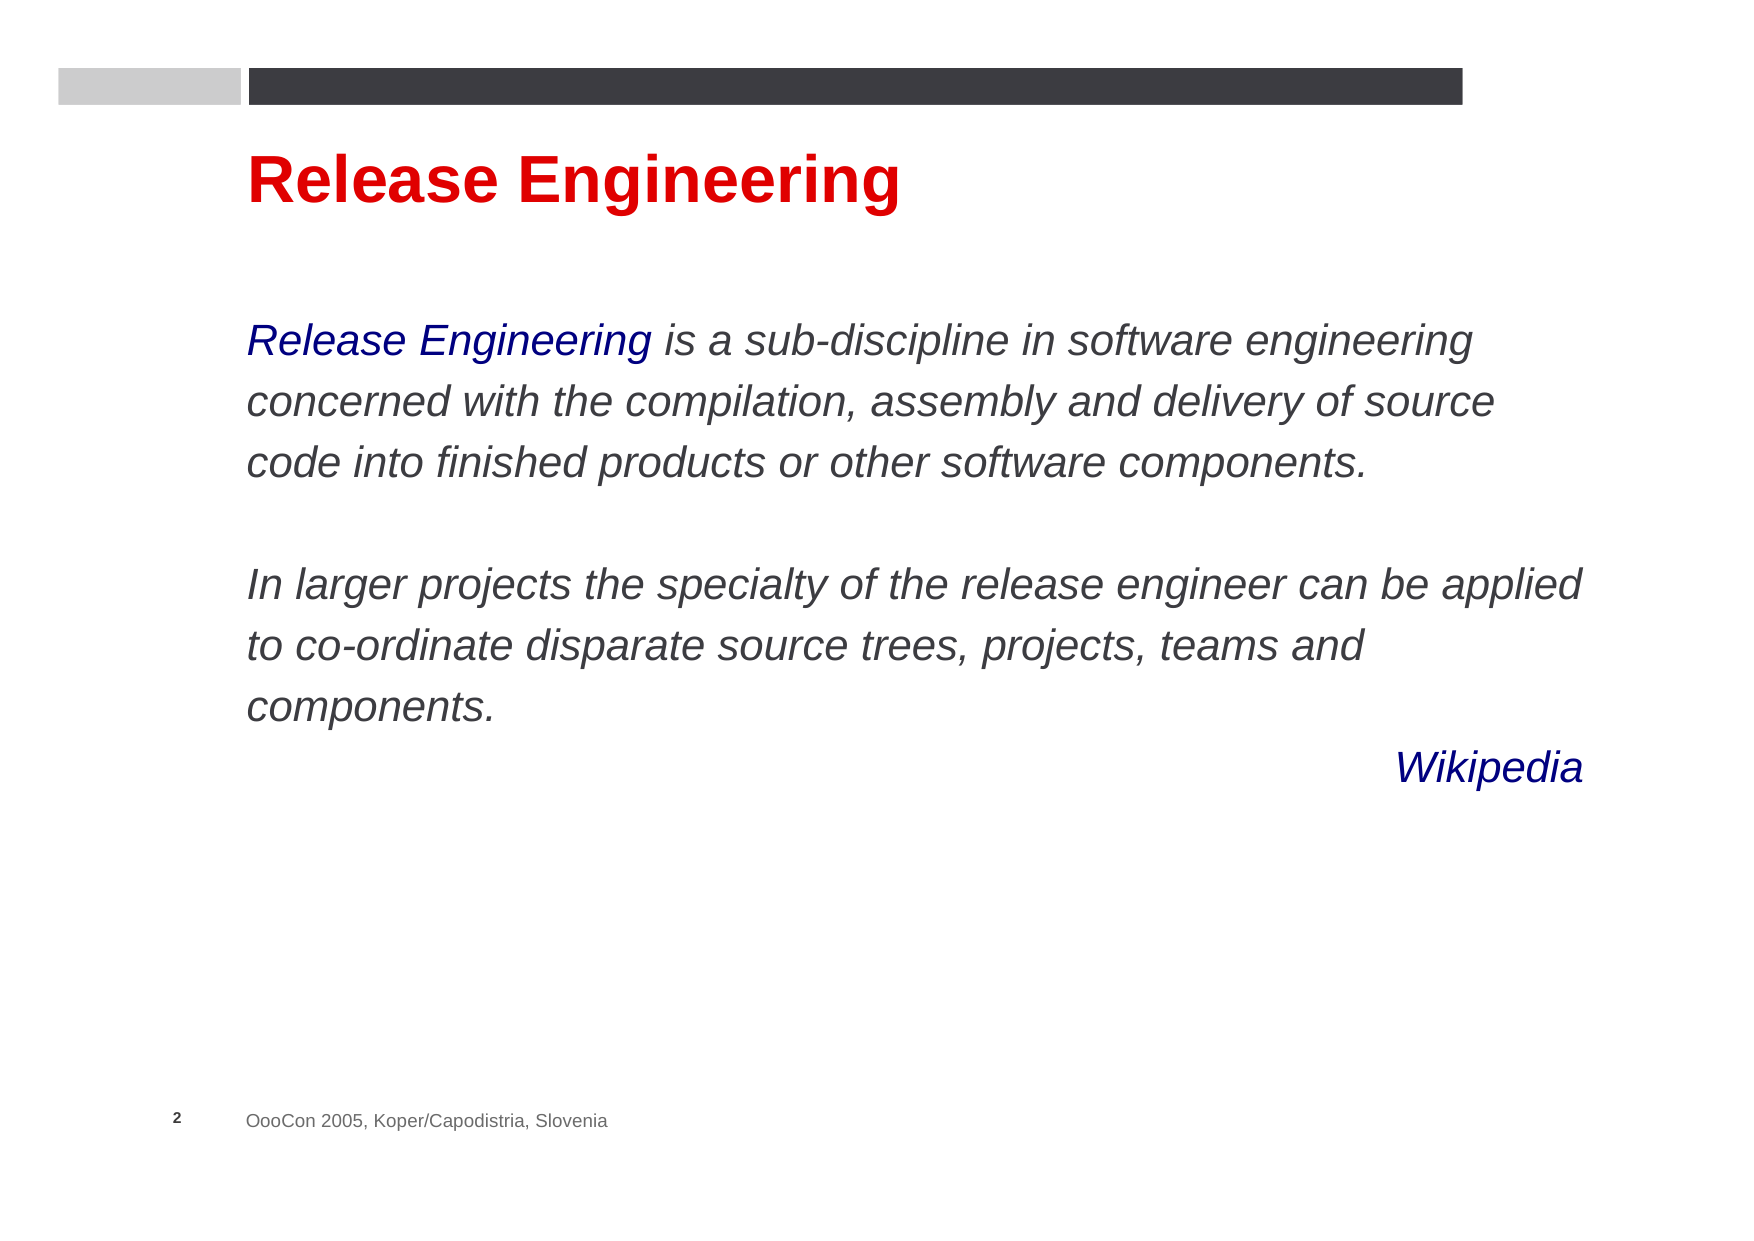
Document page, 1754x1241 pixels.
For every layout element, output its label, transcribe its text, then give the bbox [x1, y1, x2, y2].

list Release Engineering is a sub-discipline in software engineering concerned with the compilation, assembly and delivery of source code into finished products or other software components. In larger projects the specialty of the release engineer can be applied to co-ordinate disparate source trees, projects, teams and components. Wikipedia [246, 304, 1600, 1034]
title Release Engineering [247, 100, 1581, 263]
